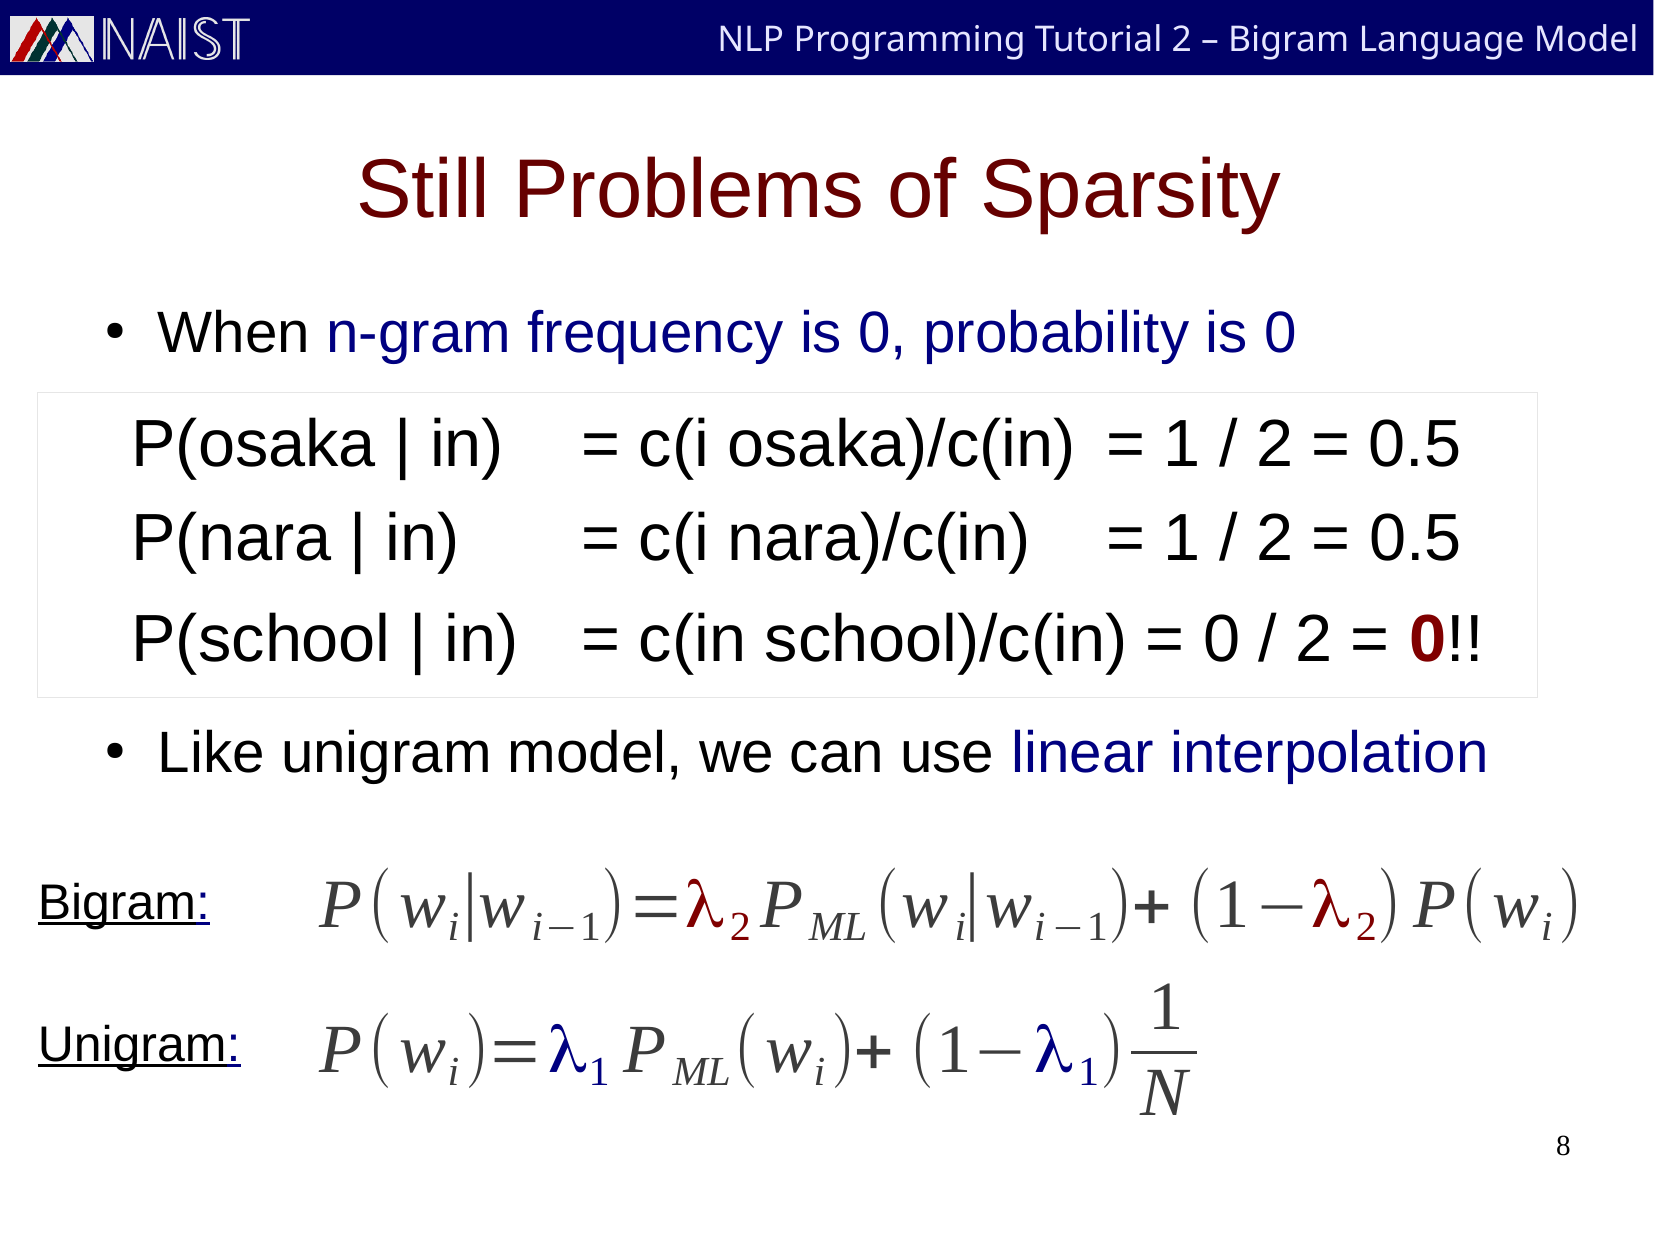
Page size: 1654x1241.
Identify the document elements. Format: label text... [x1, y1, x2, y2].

text_box P(nara | in) = c(i nara)/c(in) = 1 / 2 = 0.5 [116, 492, 1478, 583]
list When n-gram frequency is 0, probability is 0 Like unigram model, we can use linear interpolation [86, 300, 1576, 1119]
chart [297, 862, 1599, 952]
picture [10, 16, 94, 62]
picture [102, 17, 251, 60]
text_box P(osaka | in) = c(i osaka)/c(in) = 1 / 2 = 0.5 [116, 398, 1478, 488]
text_box Unigram: [23, 1008, 256, 1080]
chart [297, 968, 1219, 1133]
list When n-gram frequency is 0, probability is 0 Like unigram model, we can use linear interpolation [86, 393, 1537, 697]
text_box P(school | in) = c(in school)/c(in) = 0 / 2 = 0!! [116, 593, 1501, 683]
title Still Problems of Sparsity [75, 92, 1564, 285]
text_box Bigram: [23, 866, 226, 938]
